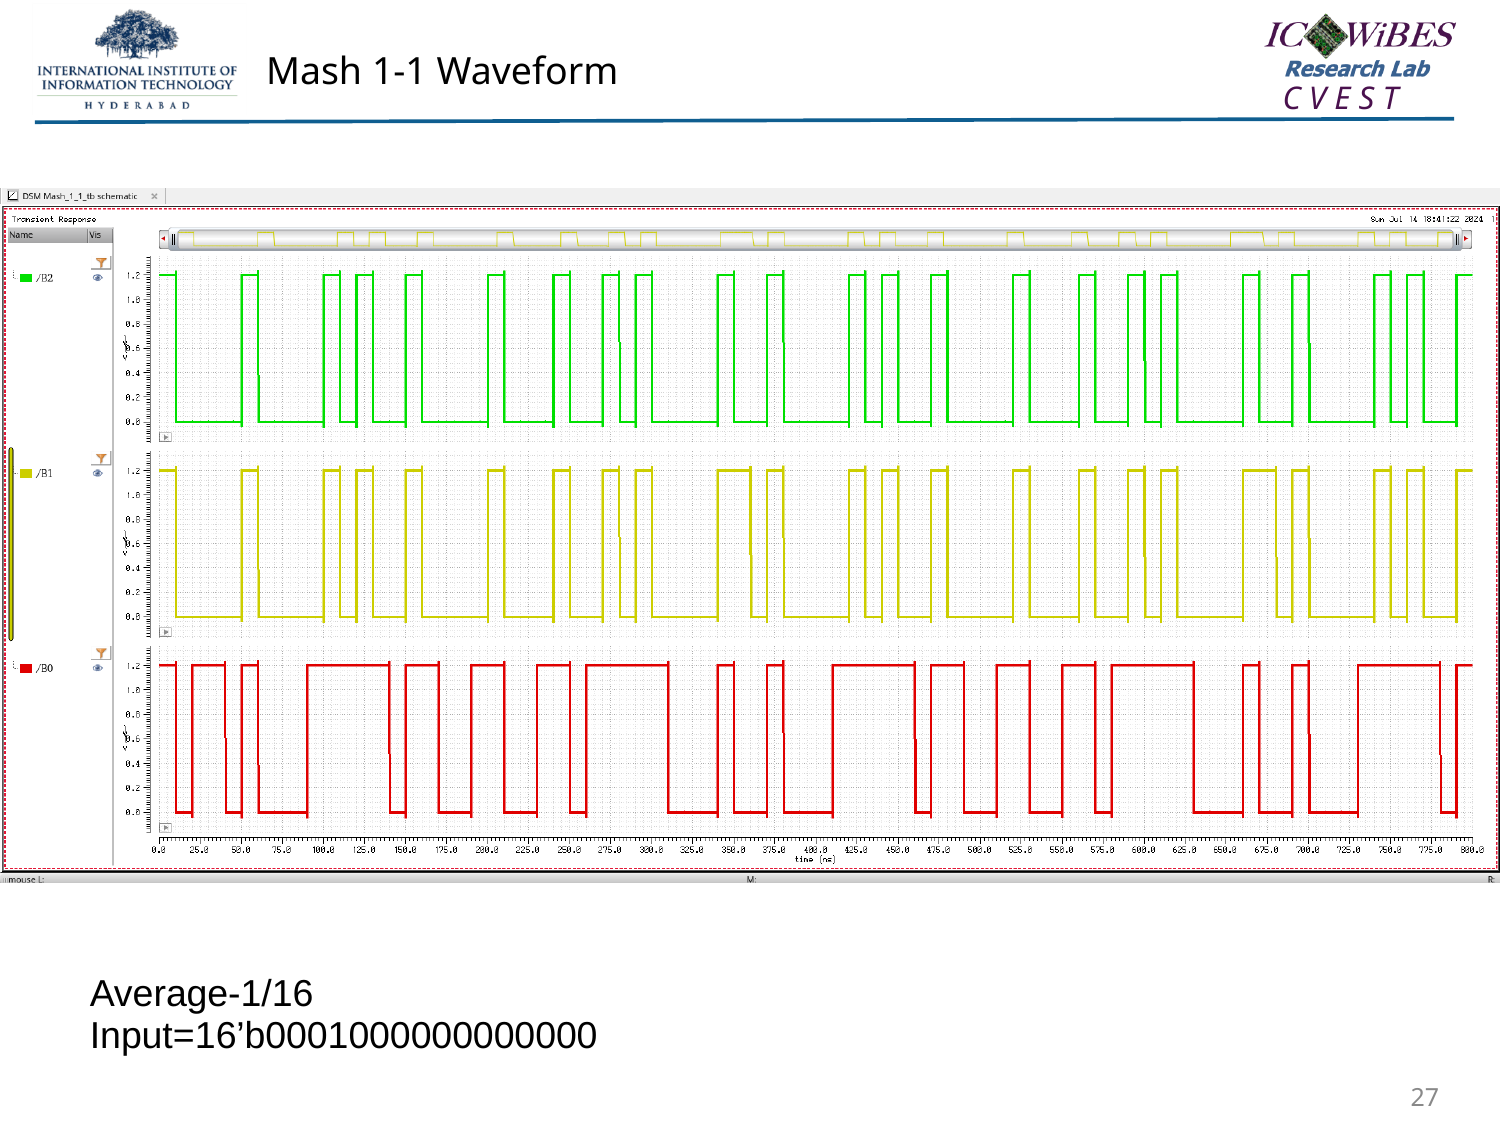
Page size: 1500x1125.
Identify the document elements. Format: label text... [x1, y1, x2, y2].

picture [0, 188, 1500, 883]
title Mash 1-1 Waveform [251, 26, 1195, 113]
picture [1261, 12, 1458, 82]
picture [31, 2, 247, 115]
text_box Average-1/16 Input=16’b0001000000000000 [75, 964, 613, 1106]
slide_number <number> [1329, 1074, 1455, 1123]
